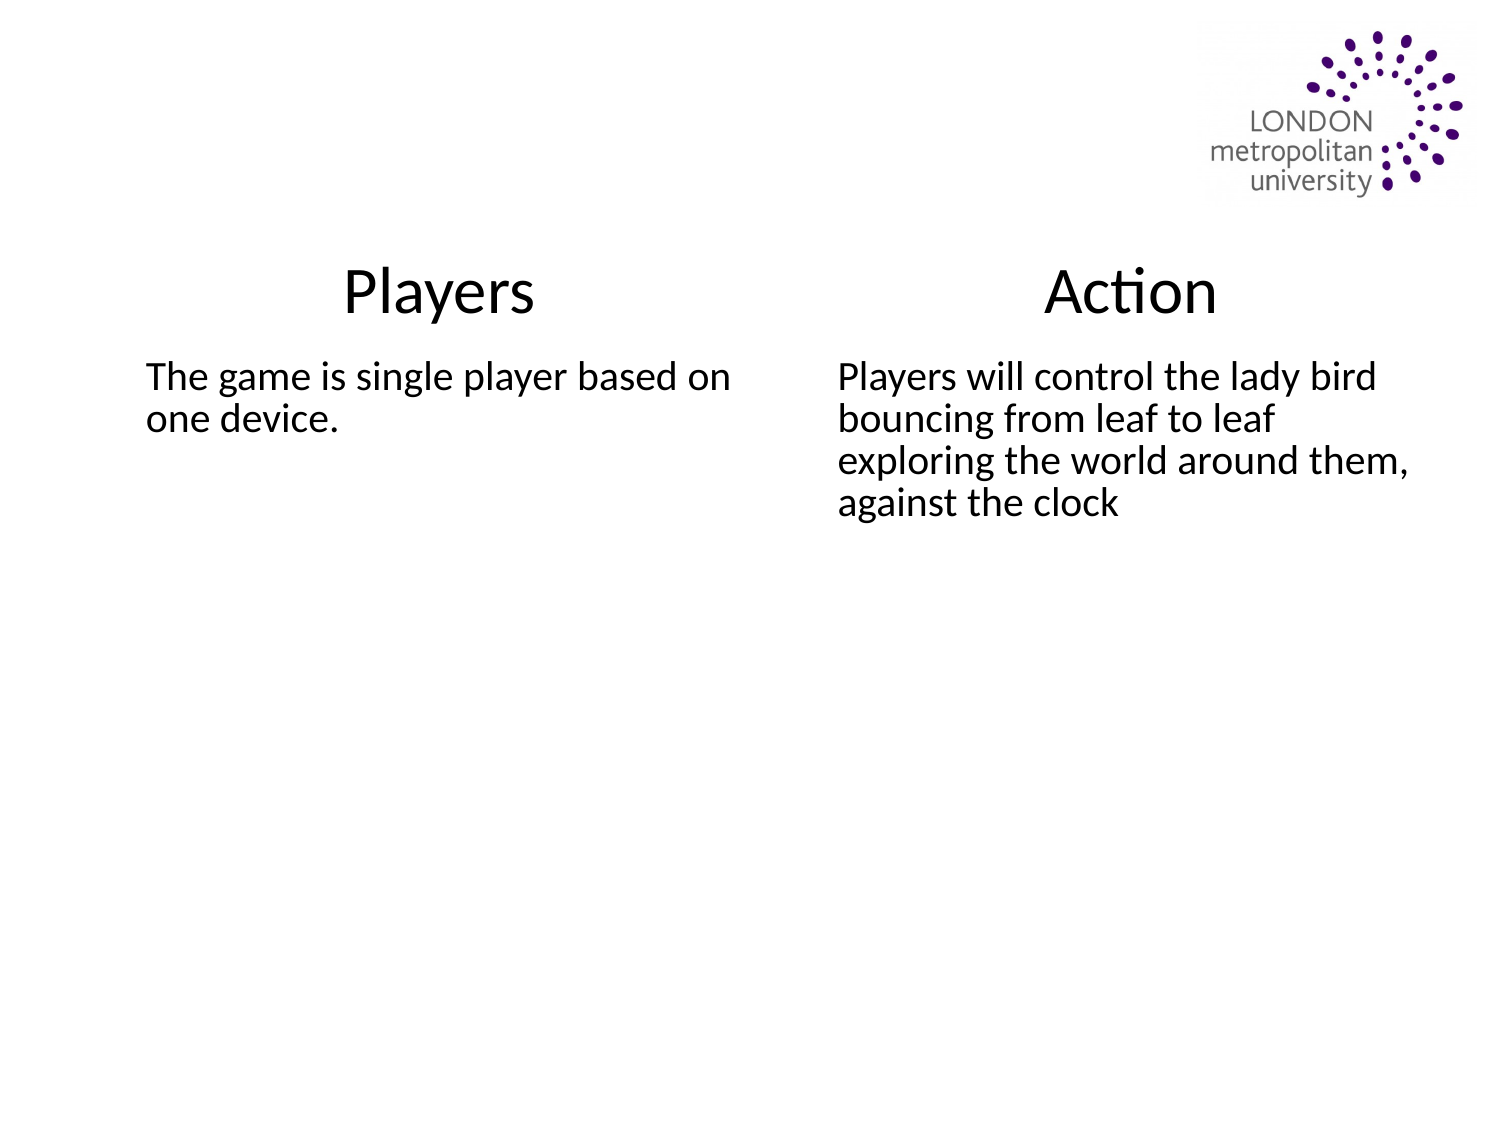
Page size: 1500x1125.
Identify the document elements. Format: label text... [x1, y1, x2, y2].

list Action Players will control the lady bird bouncing from leaf to leaf exploring the world around them, against the clock [766, 263, 1426, 1006]
picture [1197, 21, 1477, 207]
list Players The game is single player based on one device. [75, 263, 734, 1006]
